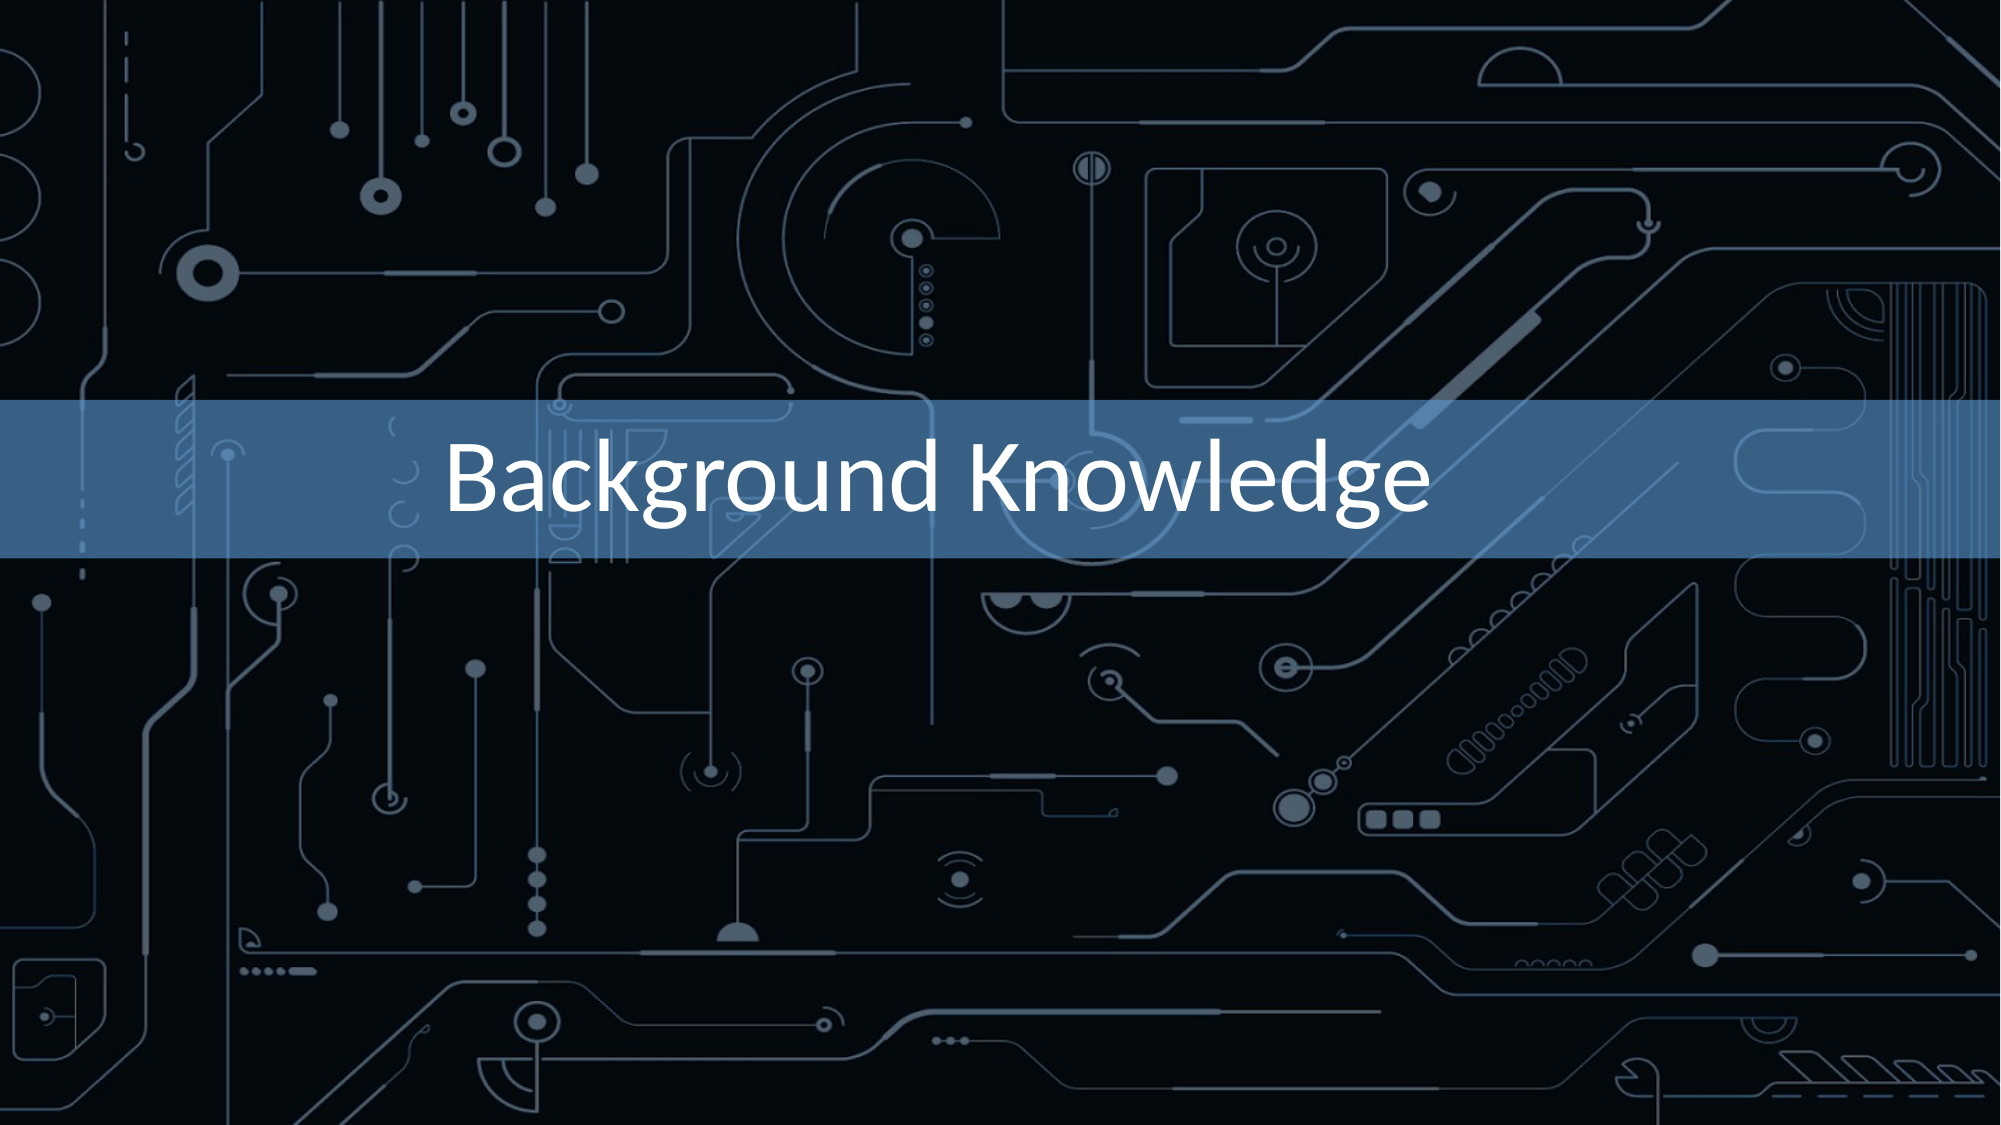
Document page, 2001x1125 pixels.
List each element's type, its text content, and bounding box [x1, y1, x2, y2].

text_box Background Knowledge [323, 399, 1555, 540]
text_box [0, 0, 2000, 1125]
